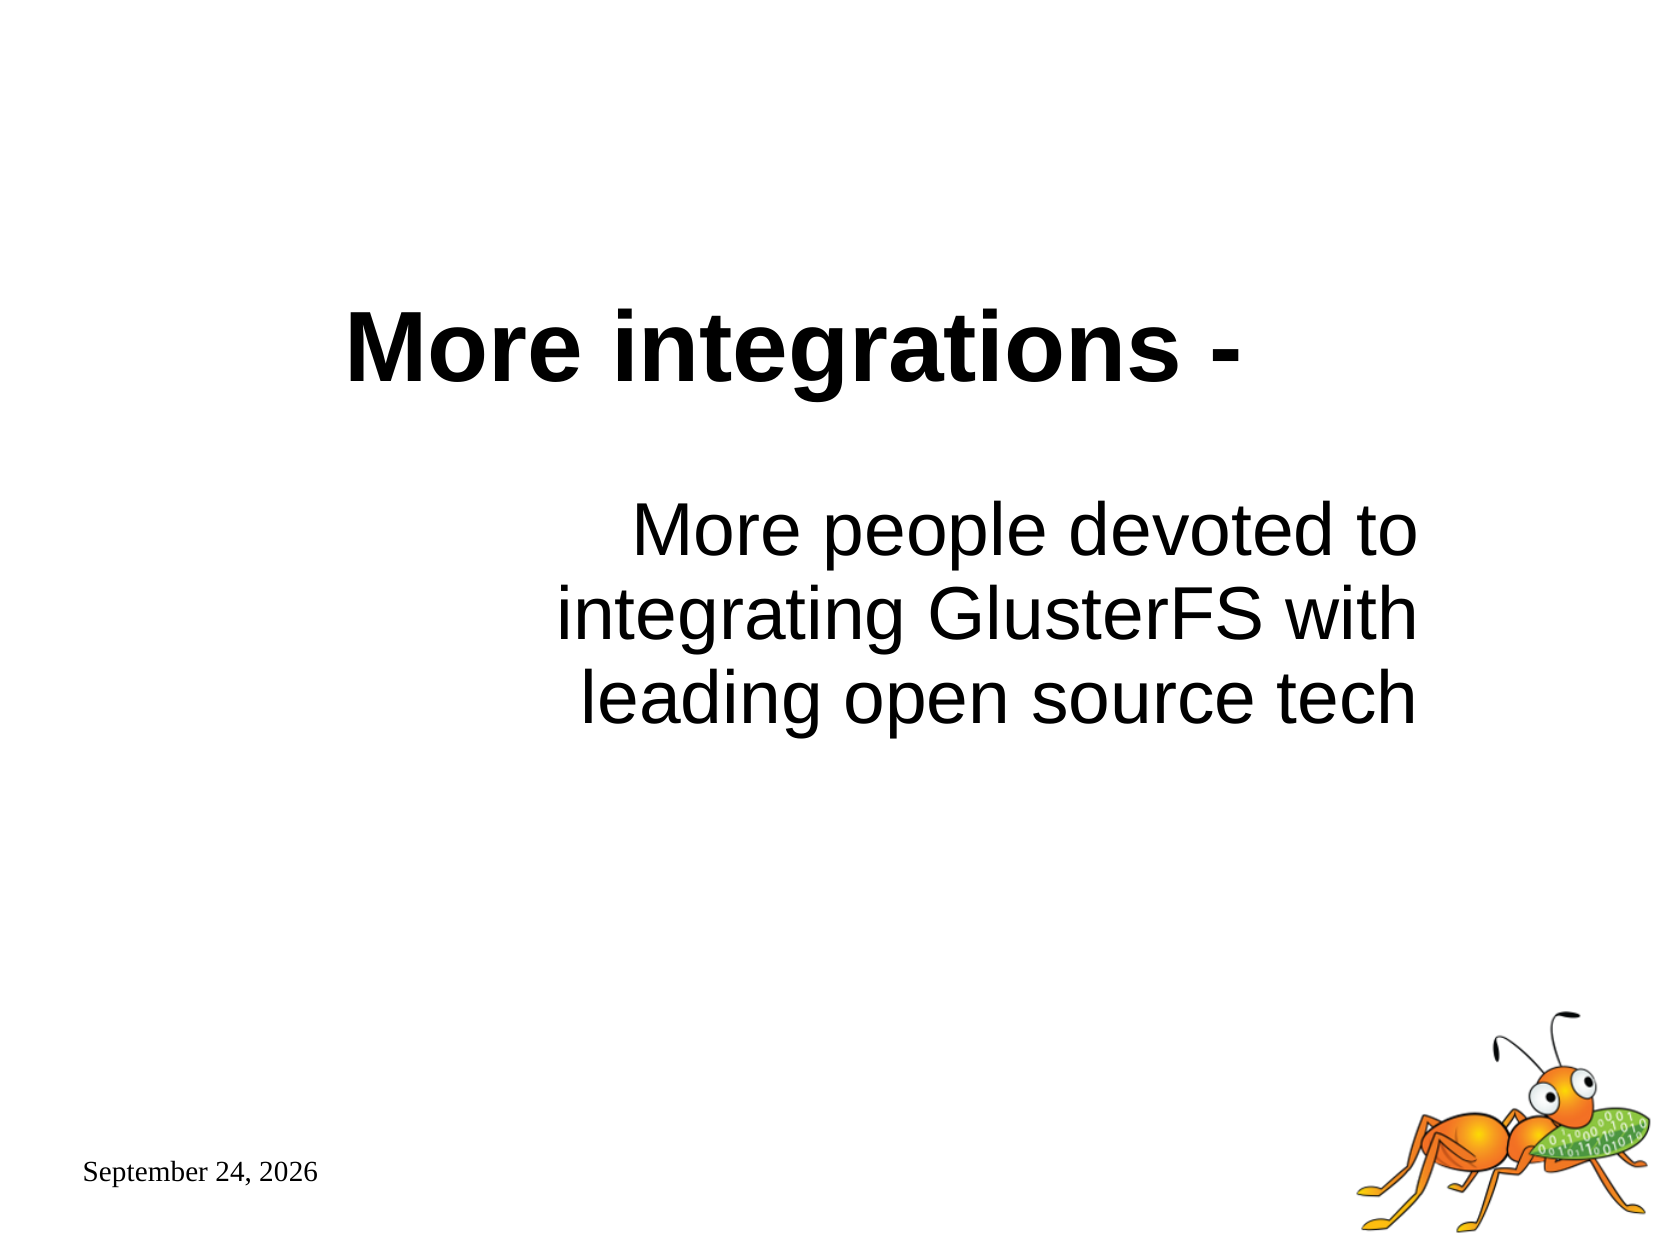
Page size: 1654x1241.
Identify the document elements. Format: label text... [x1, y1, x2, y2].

picture [1353, 1009, 1654, 1235]
text_box More integrations - More people devoted to integrating GlusterFS with leading open source tech [330, 284, 1435, 747]
